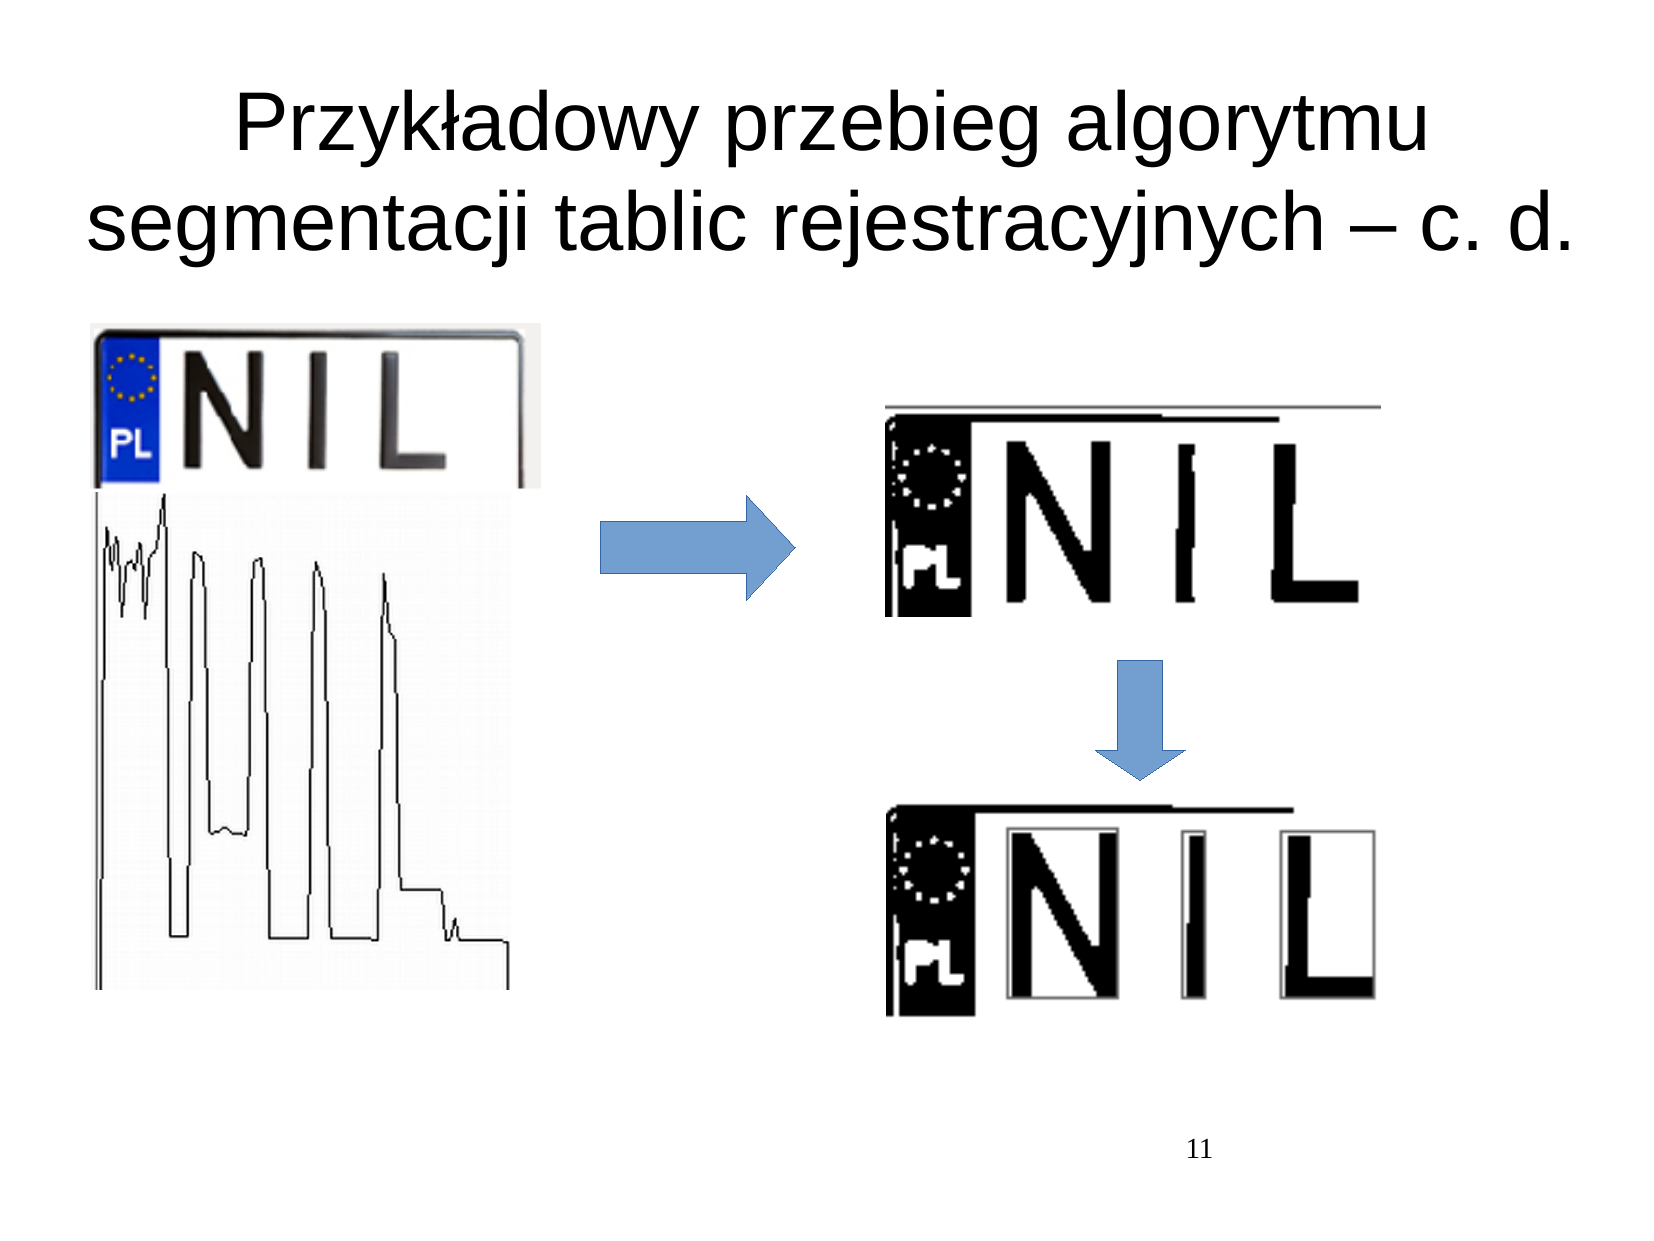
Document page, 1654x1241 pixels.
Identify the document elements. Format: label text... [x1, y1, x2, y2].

text_box [1095, 660, 1186, 781]
text_box [600, 495, 796, 601]
picture [885, 404, 1381, 617]
title Przykładowy przebieg algorytmu segmentacji tablic rejestracyjnych – c. d. [82, 49, 1583, 286]
picture [90, 323, 541, 991]
picture [886, 800, 1396, 1021]
